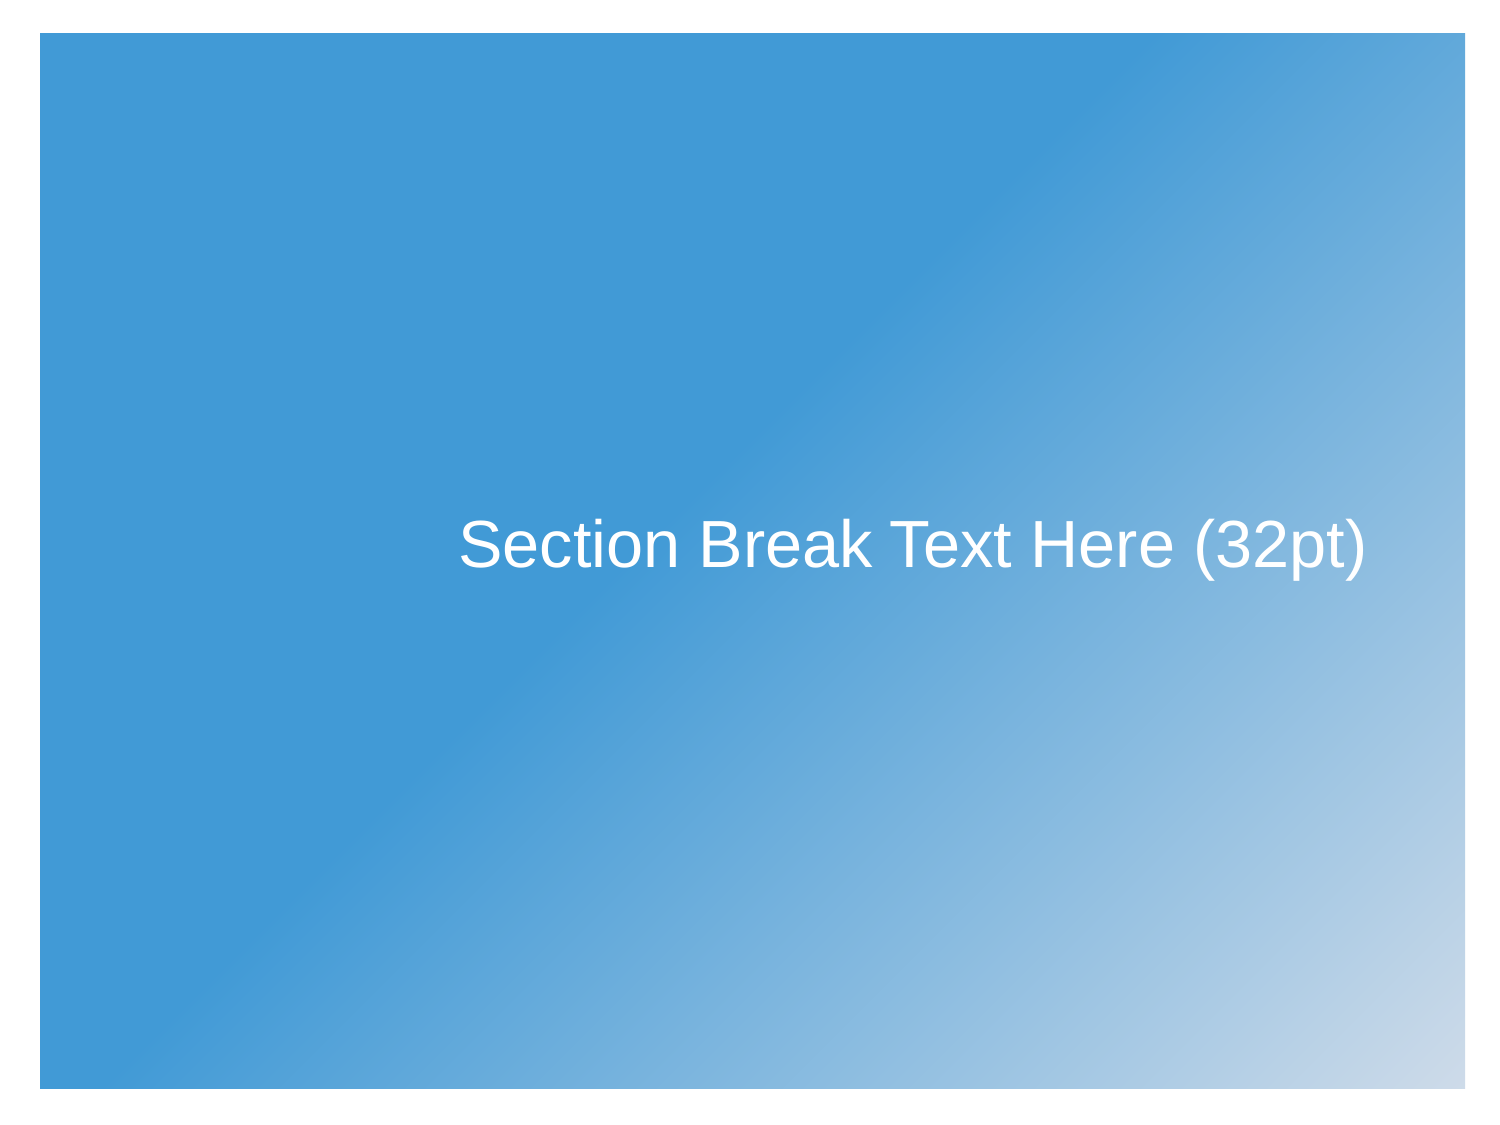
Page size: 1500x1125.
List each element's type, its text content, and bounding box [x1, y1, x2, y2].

title Section Break Text Here (32pt) [135, 450, 1369, 638]
